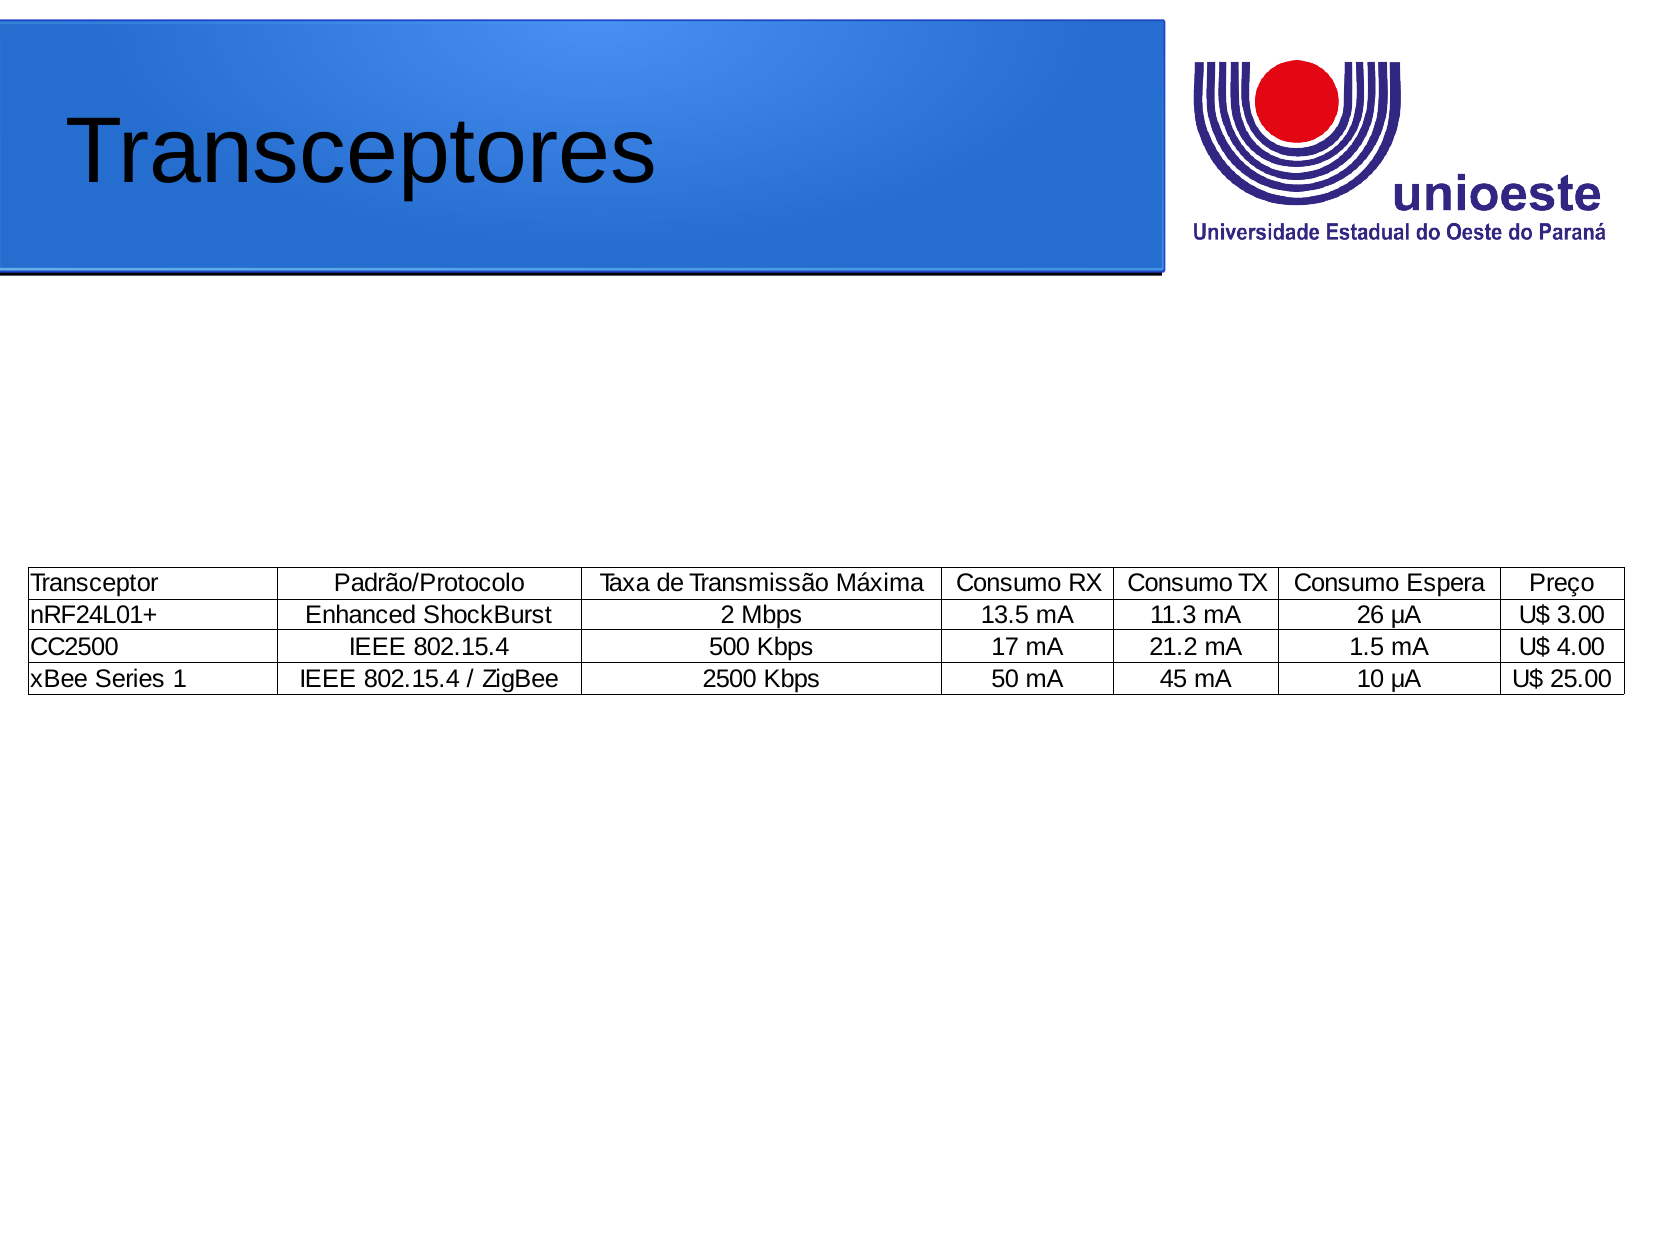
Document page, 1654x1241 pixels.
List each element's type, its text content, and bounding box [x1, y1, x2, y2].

title Transceptores [64, 56, 1117, 244]
chart [27, 566, 1626, 697]
picture [1130, 17, 1654, 260]
